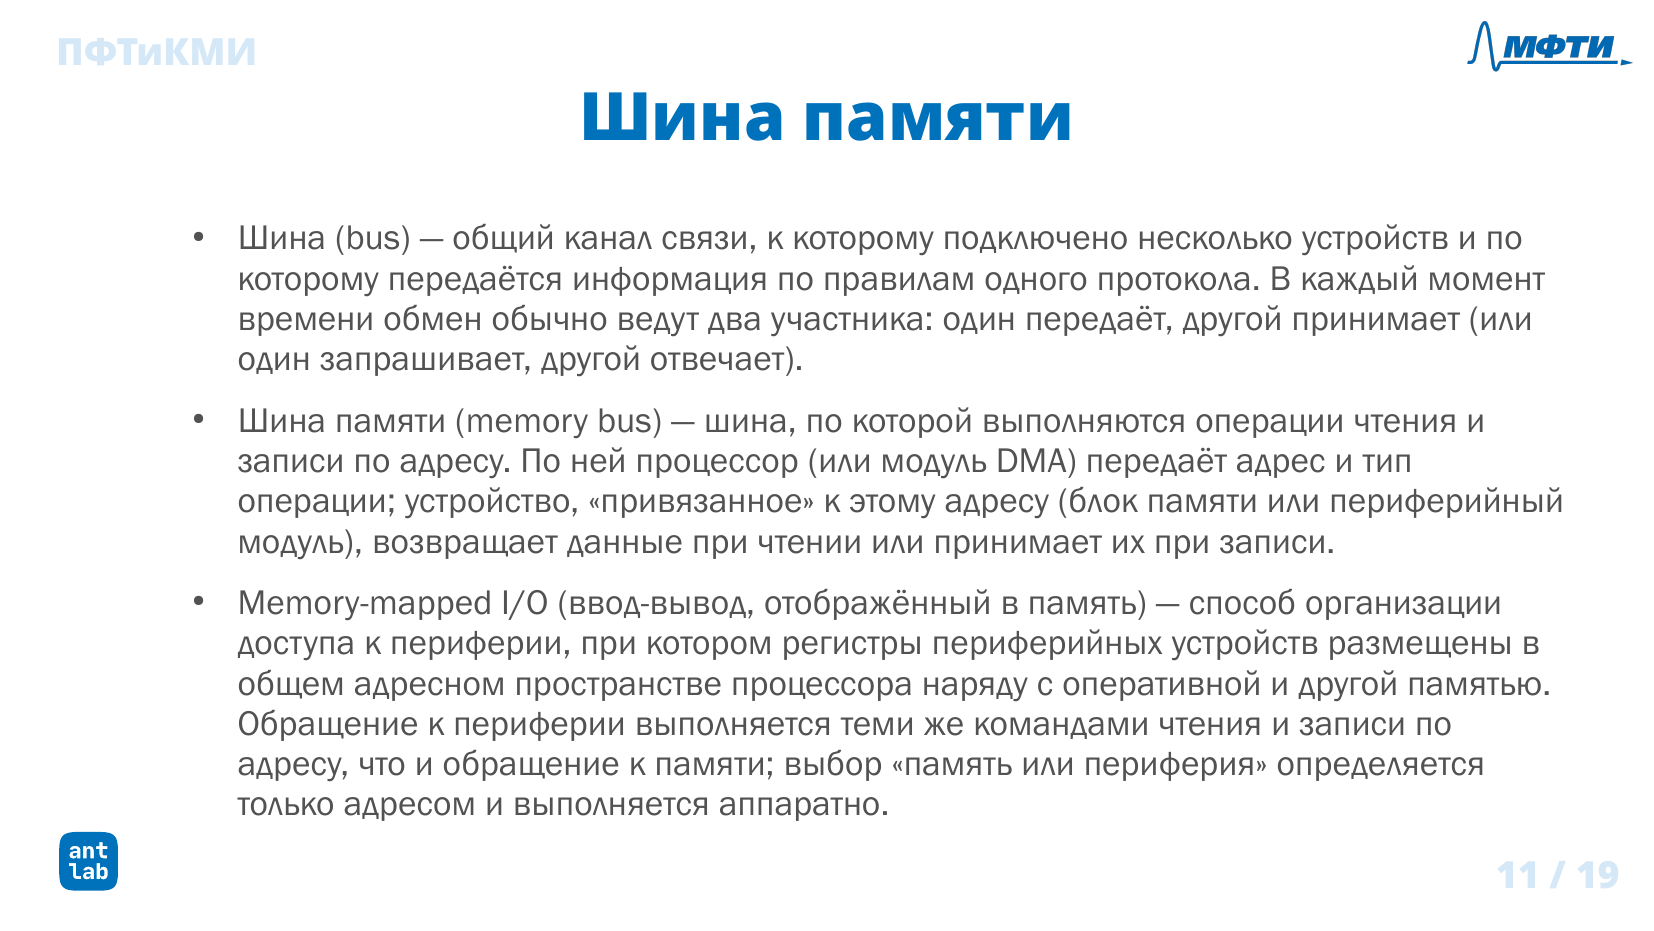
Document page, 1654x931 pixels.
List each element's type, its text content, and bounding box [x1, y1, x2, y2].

picture [1446, 0, 1654, 93]
title Шина памяти [82, 20, 1571, 209]
list Шина (bus) — общий канал связи, к которому подключено несколько устройств и по которому передаётся информация по правилам одного протокола. В каждый момент времени обмен обычно ведут два участника: один передаёт, другой принимает (или один запрашивает, другой отвечает). Шина памяти (memory bus) — шина, по которой выполняются операции чтения и записи по адресу. По ней процессор (или модуль DMA) передаёт адрес и тип операции; устройство, «привязанное» к этому адресу (блок памяти или периферийный модуль), возвращает данные при чтении или принимает их при записи. Memory-mapped I/O (ввод-вывод, отображённый в память) — способ организации доступа к периферии, при котором регистры периферийных устройств размещены в общем адресном пространстве процессора наряду с оперативной и другой памятью. Обращение к периферии выполняется теми же командами чтения и записи по адресу, что и обращение к памяти; выбор «память или периферия» определяется только адресом и выполняется аппаратно. [177, 217, 1571, 857]
